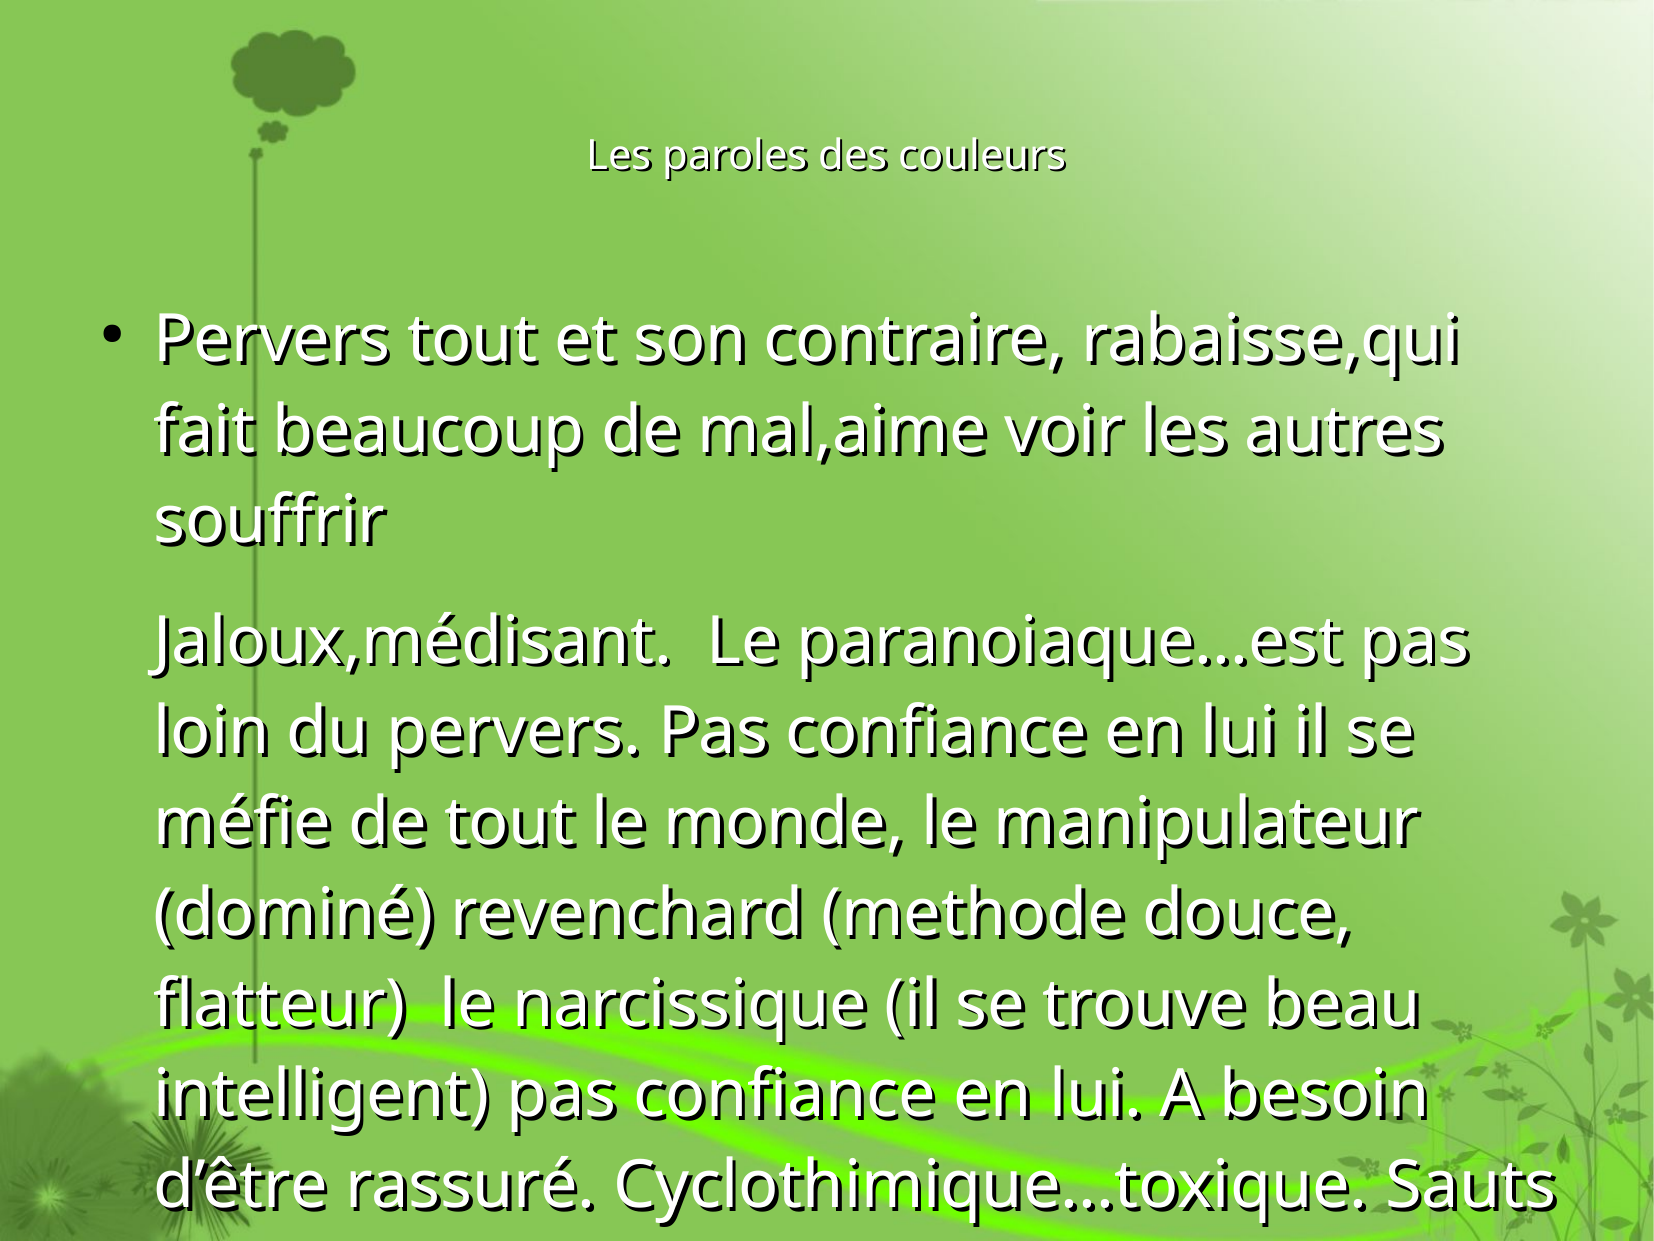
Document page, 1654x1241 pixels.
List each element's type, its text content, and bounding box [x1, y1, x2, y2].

list Pervers tout et son contraire, rabaisse,qui fait beaucoup de mal,aime voir les autres souffrir Jaloux,médisant. Le paranoiaque...est pas loin du pervers. Pas confiance en lui il se méfie de tout le monde, le manipulateur (dominé) revenchard (methode douce, flatteur) le narcissique (il se trouve beau intelligent) pas confiance en lui. A besoin d’être rassuré. Cyclothimique...toxique. Sauts d’humeur Enfant 1 er jour à l’école : Comment ça s’est passé LE rouge (action) j’ai fait des dessins du sport Lejaune,la maitresse est gentille [82, 290, 1571, 1241]
picture [0, 0, 1654, 1241]
title Les paroles des couleurs [82, 49, 1571, 257]
